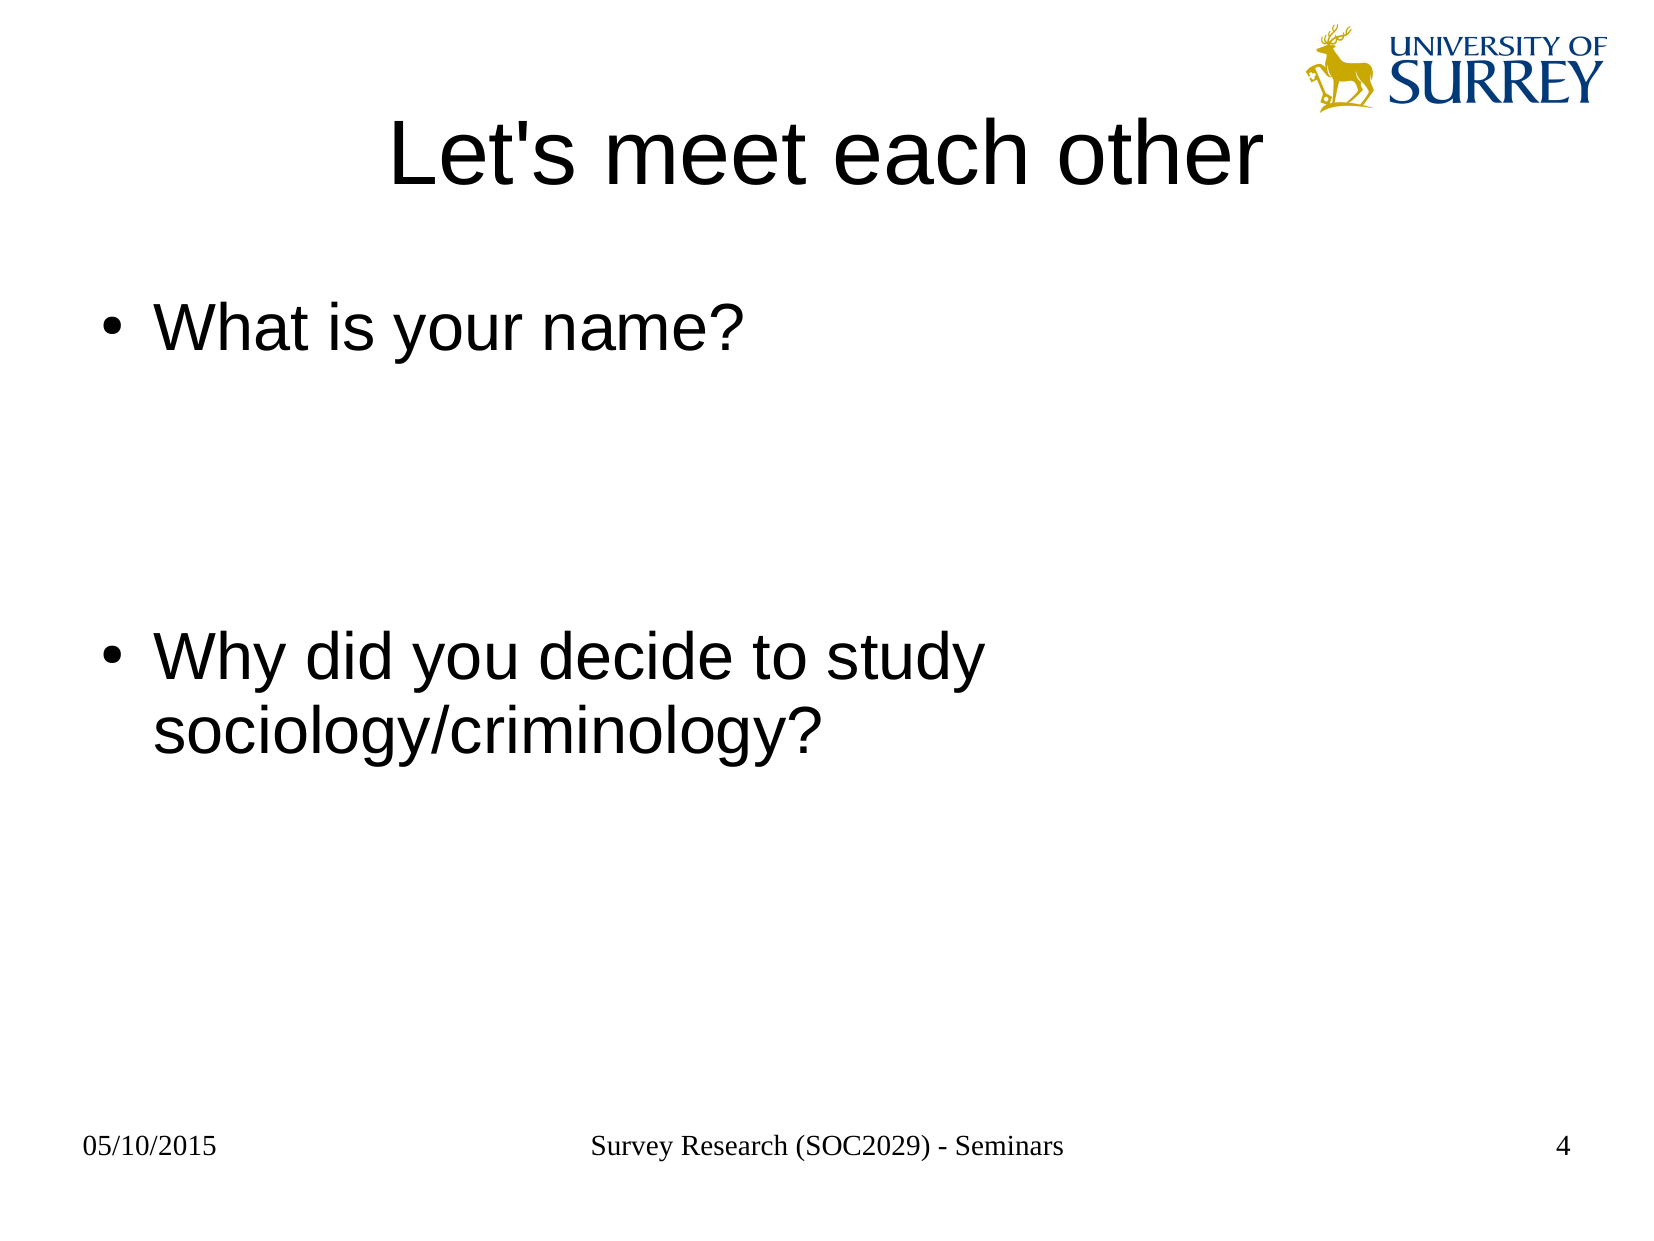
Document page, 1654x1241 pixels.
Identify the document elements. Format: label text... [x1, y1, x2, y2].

title Let's meet each other [82, 49, 1571, 257]
picture [1306, 23, 1607, 113]
list What is your name? Why did you decide to study sociology/criminology? [82, 290, 1571, 1010]
